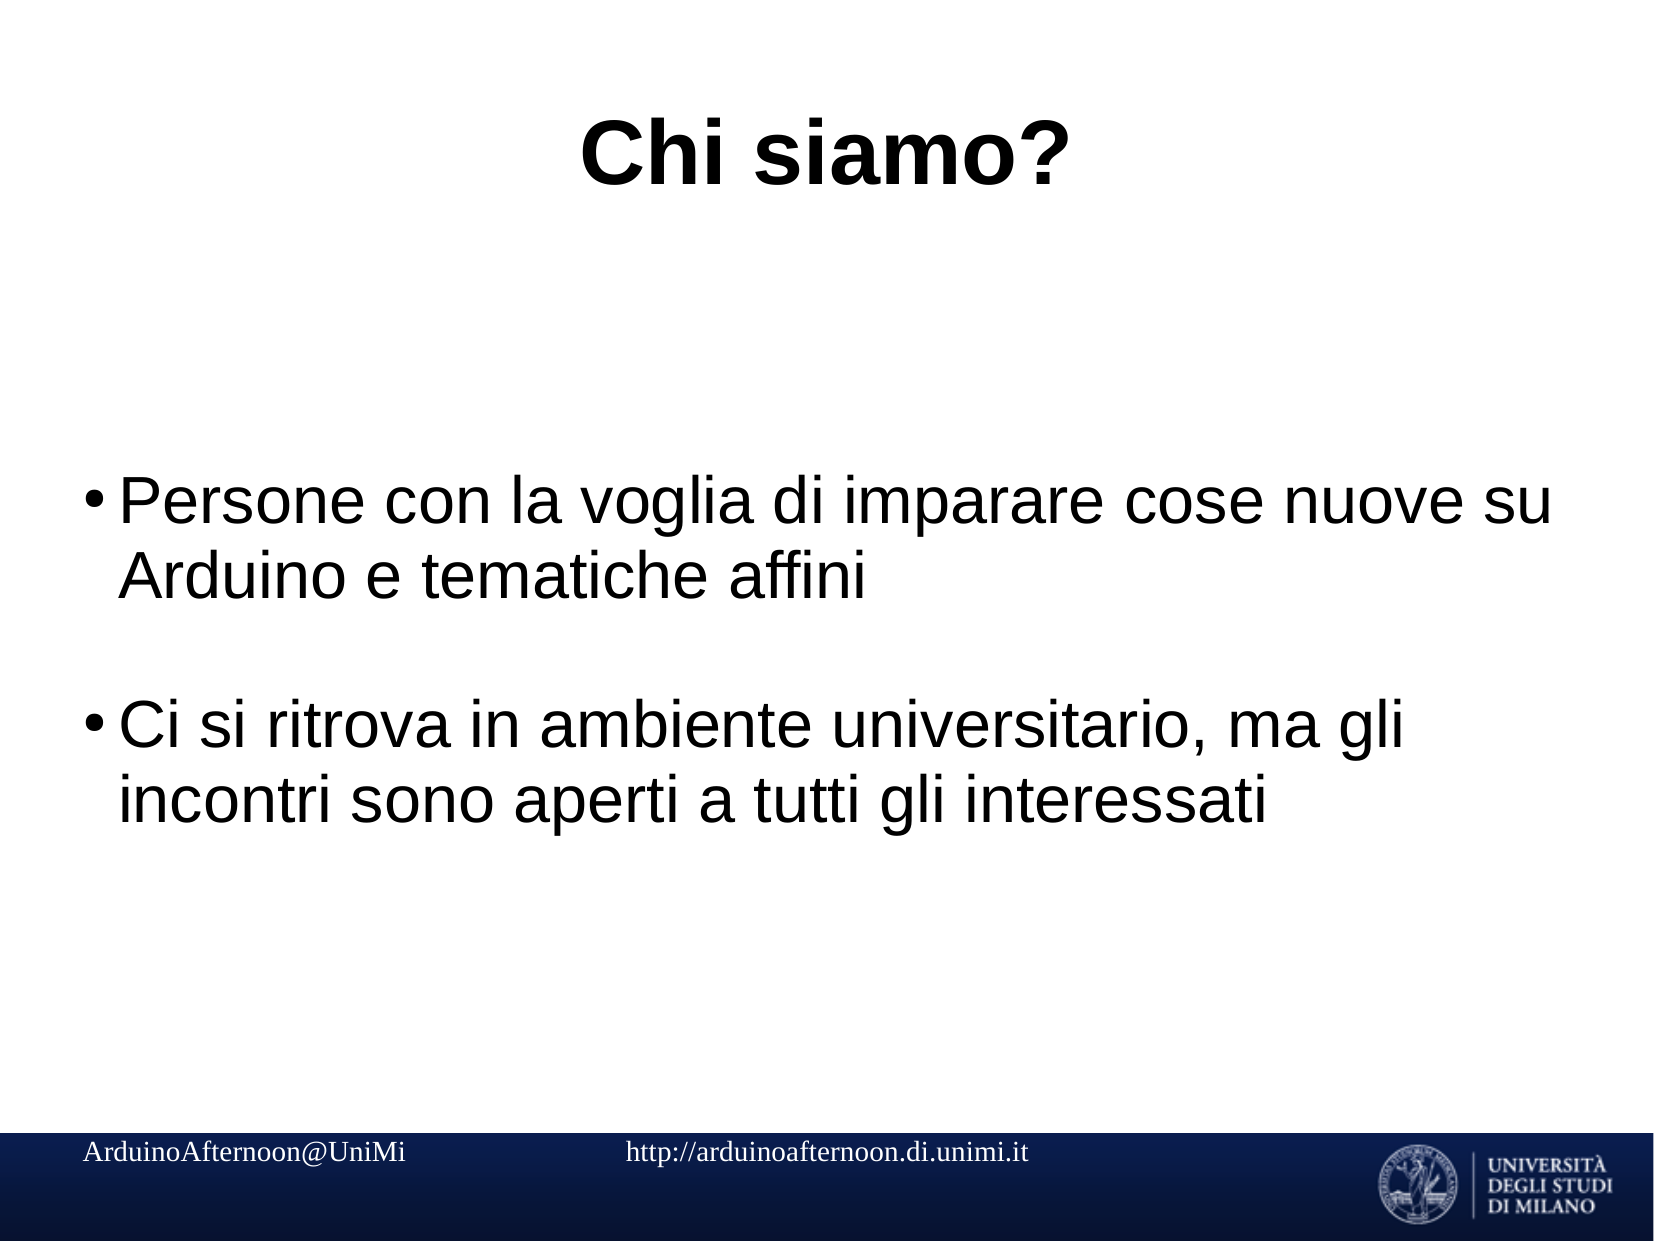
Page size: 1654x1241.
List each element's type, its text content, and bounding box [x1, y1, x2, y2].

picture [0, 1133, 1654, 1241]
title Chi siamo? [82, 49, 1571, 257]
subtitle Persone con la voglia di imparare cose nuove su Arduino e tematiche affini Ci si ritrova in ambiente universitario, ma gli incontri sono aperti a tutti gli interessati [82, 290, 1571, 1010]
